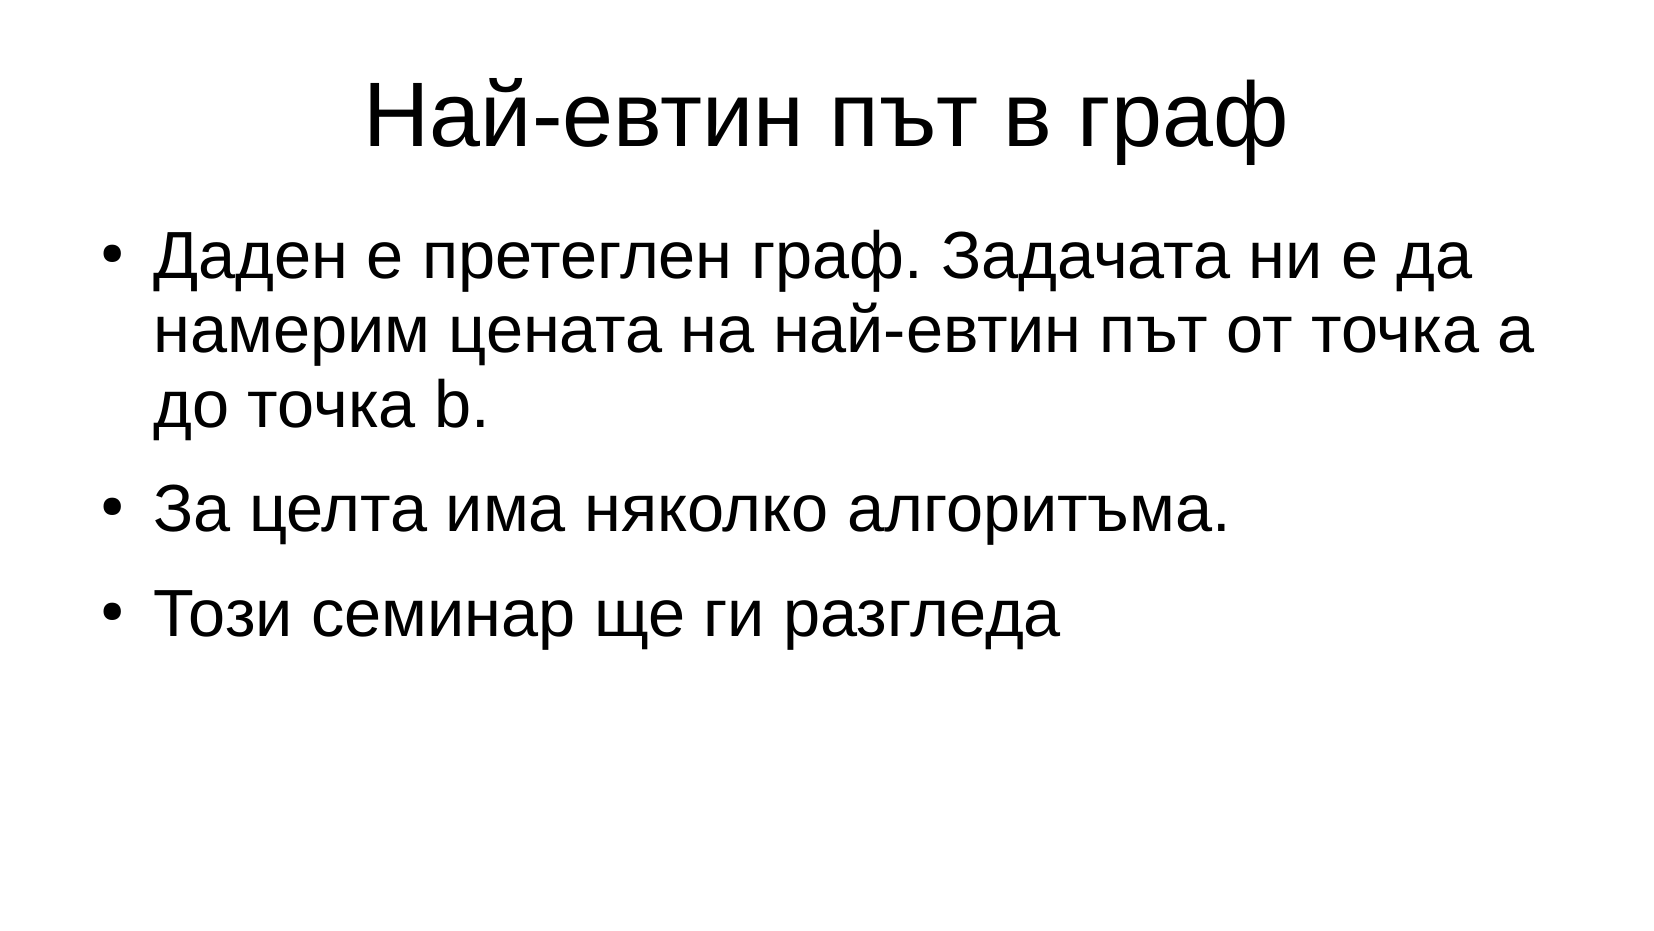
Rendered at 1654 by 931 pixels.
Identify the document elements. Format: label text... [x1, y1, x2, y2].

list Даден е претеглен граф. Задачата ни е да намерим цената на най-евтин път от точка a до точка b. За целта има няколко алгоритъма. Този семинар ще ги разгледа [82, 217, 1571, 758]
title Най-евтин път в граф [82, 37, 1571, 193]
